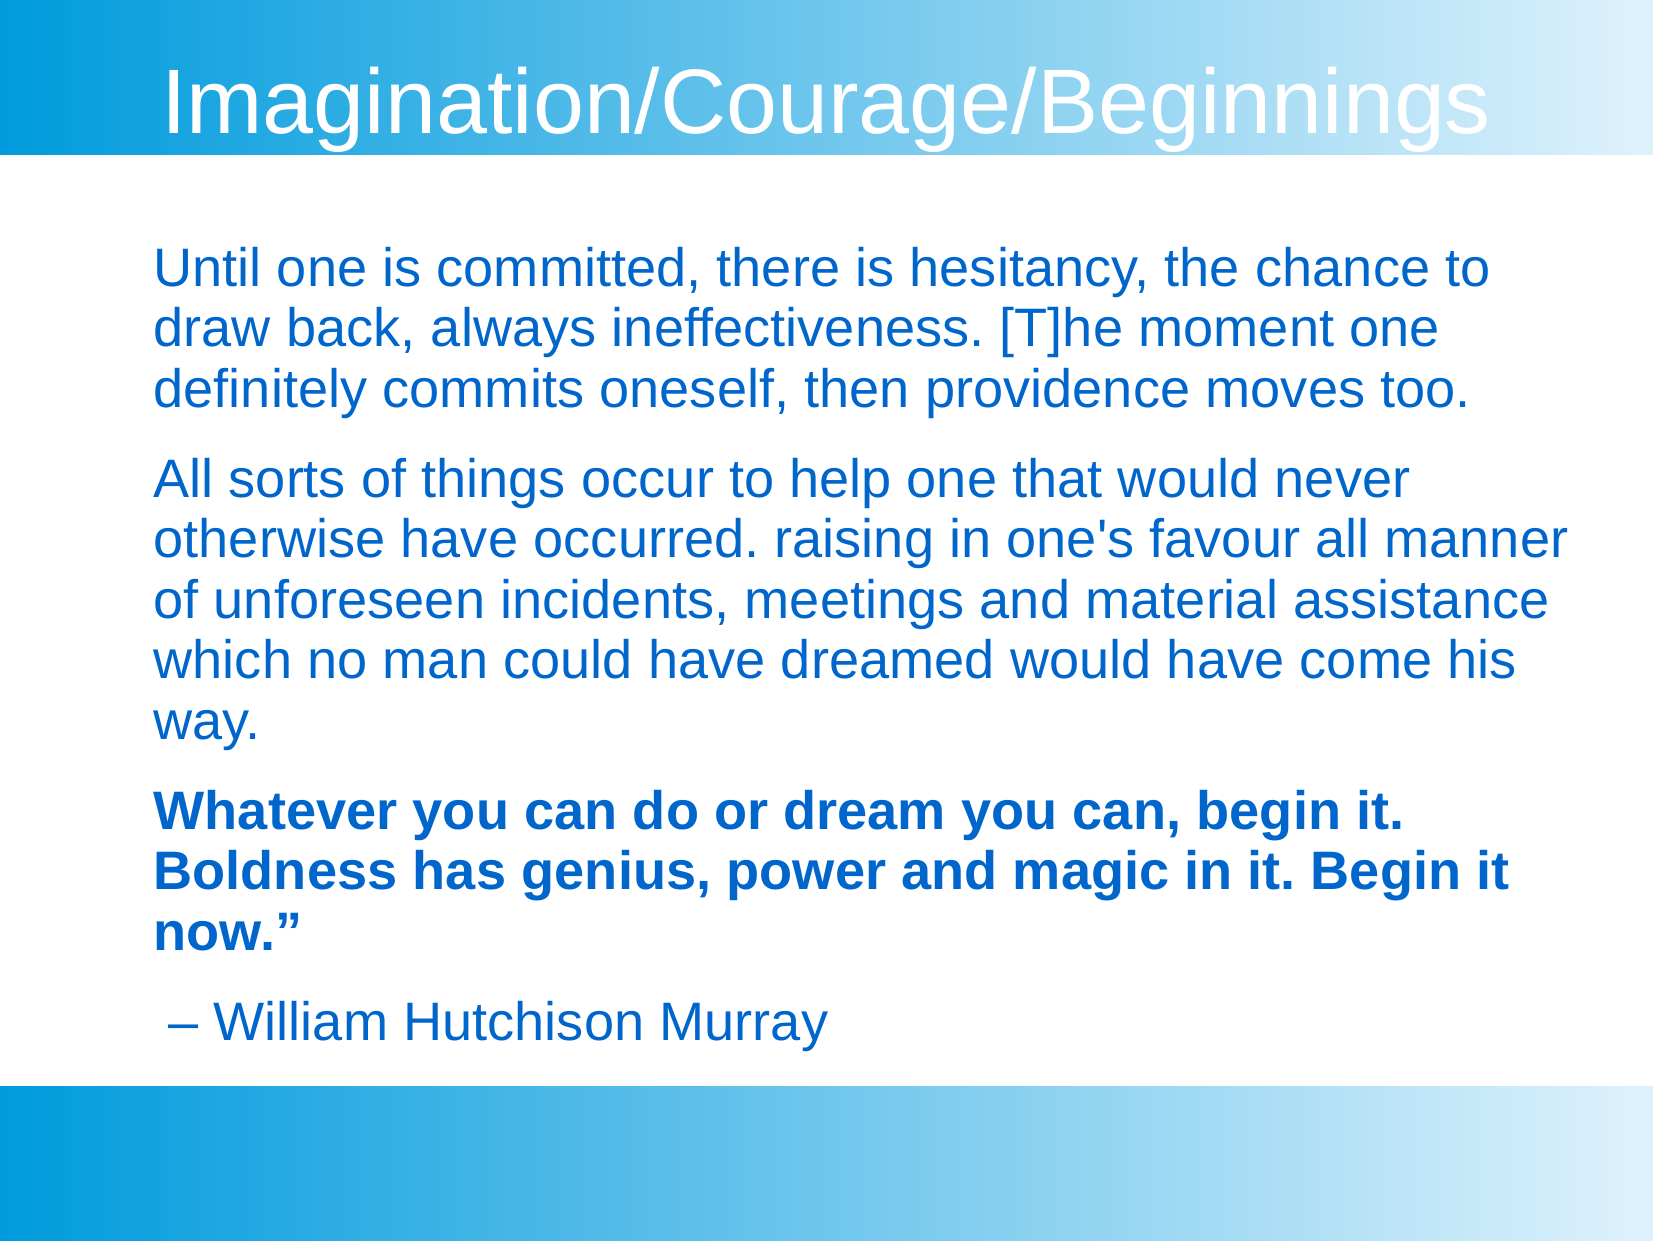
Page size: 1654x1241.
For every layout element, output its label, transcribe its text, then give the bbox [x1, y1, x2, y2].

list Until one is committed, there is hesitancy, the chance to draw back, always ineffectiveness. [T]he moment one definitely commits oneself, then providence moves too. All sorts of things occur to help one that would never otherwise have occurred. raising in one's favour all manner of unforeseen incidents, meetings and material assistance which no man could have dreamed would have come his way. Whatever you can do or dream you can, begin it. Boldness has genius, power and magic in it. Begin it now.” – William Hutchison Murray [82, 237, 1571, 957]
title Imagination/Courage/Beginnings [82, 49, 1571, 155]
